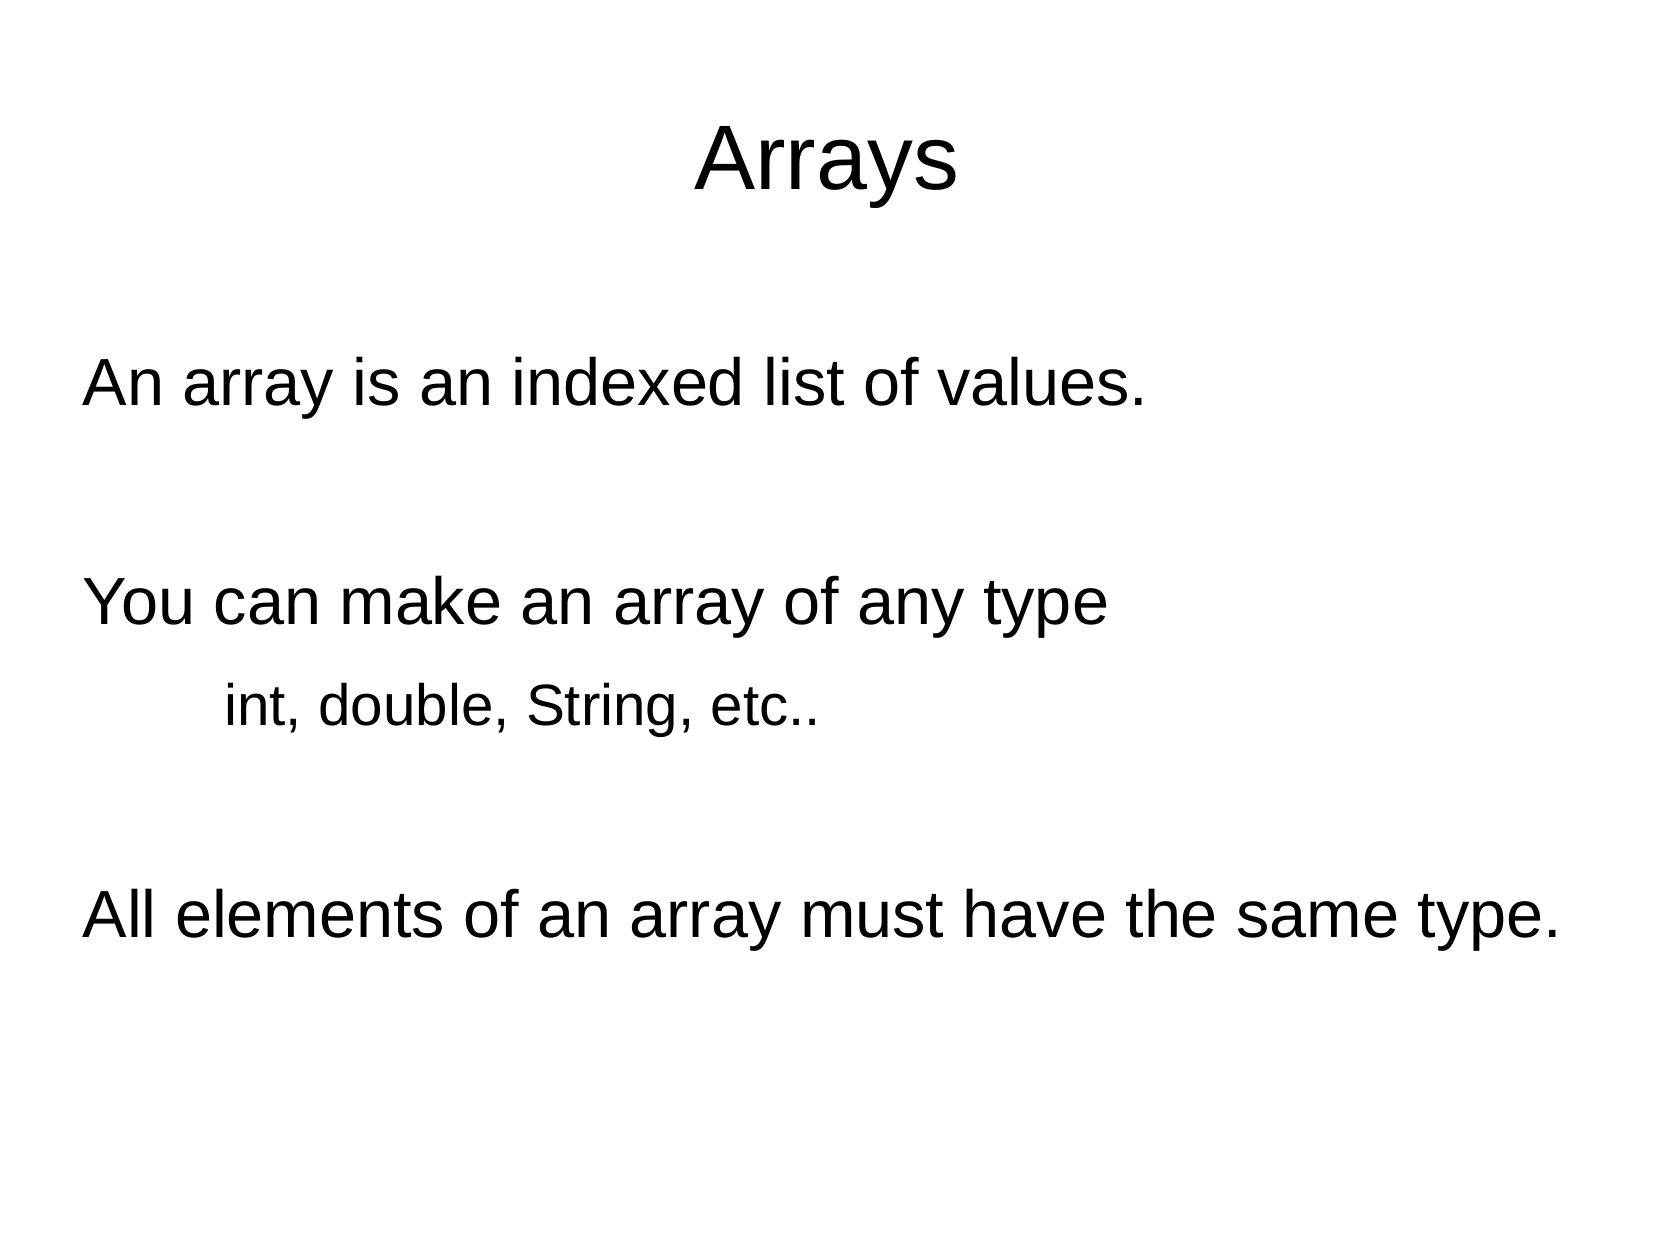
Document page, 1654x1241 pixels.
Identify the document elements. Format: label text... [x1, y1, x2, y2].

title Arrays [82, 56, 1571, 250]
subtitle An array is an indexed list of values. You can make an array of any type int, double, String, etc.. All elements of an array must have the same type. [82, 297, 1571, 1102]
